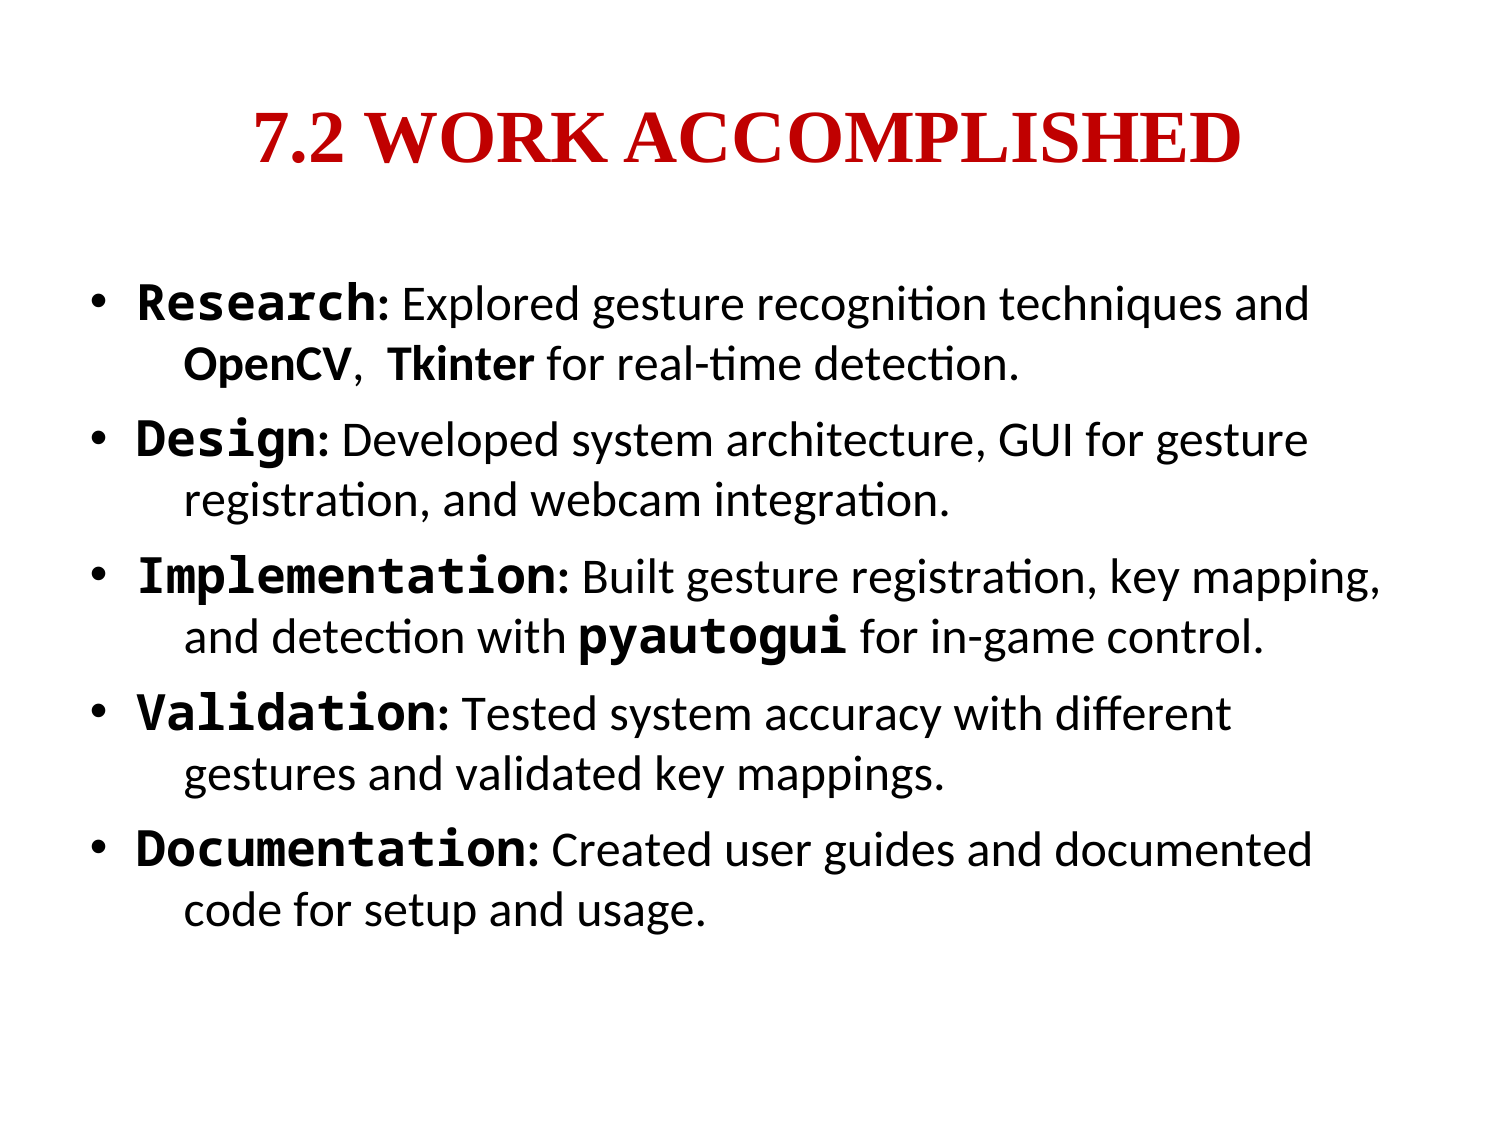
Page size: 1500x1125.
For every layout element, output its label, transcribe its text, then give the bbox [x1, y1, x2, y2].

list Research: Explored gesture recognition techniques and OpenCV, Tkinter for real-time detection. Design: Developed system architecture, GUI for gesture registration, and webcam integration. Implementation: Built gesture registration, key mapping, and detection with pyautogui for in-game control. Validation: Tested system accuracy with different gestures and validated key mappings. Documentation: Created user guides and documented code for setup and usage. [75, 262, 1425, 1005]
text_box 7.2 WORK ACCOMPLISHED [198, 80, 1299, 187]
